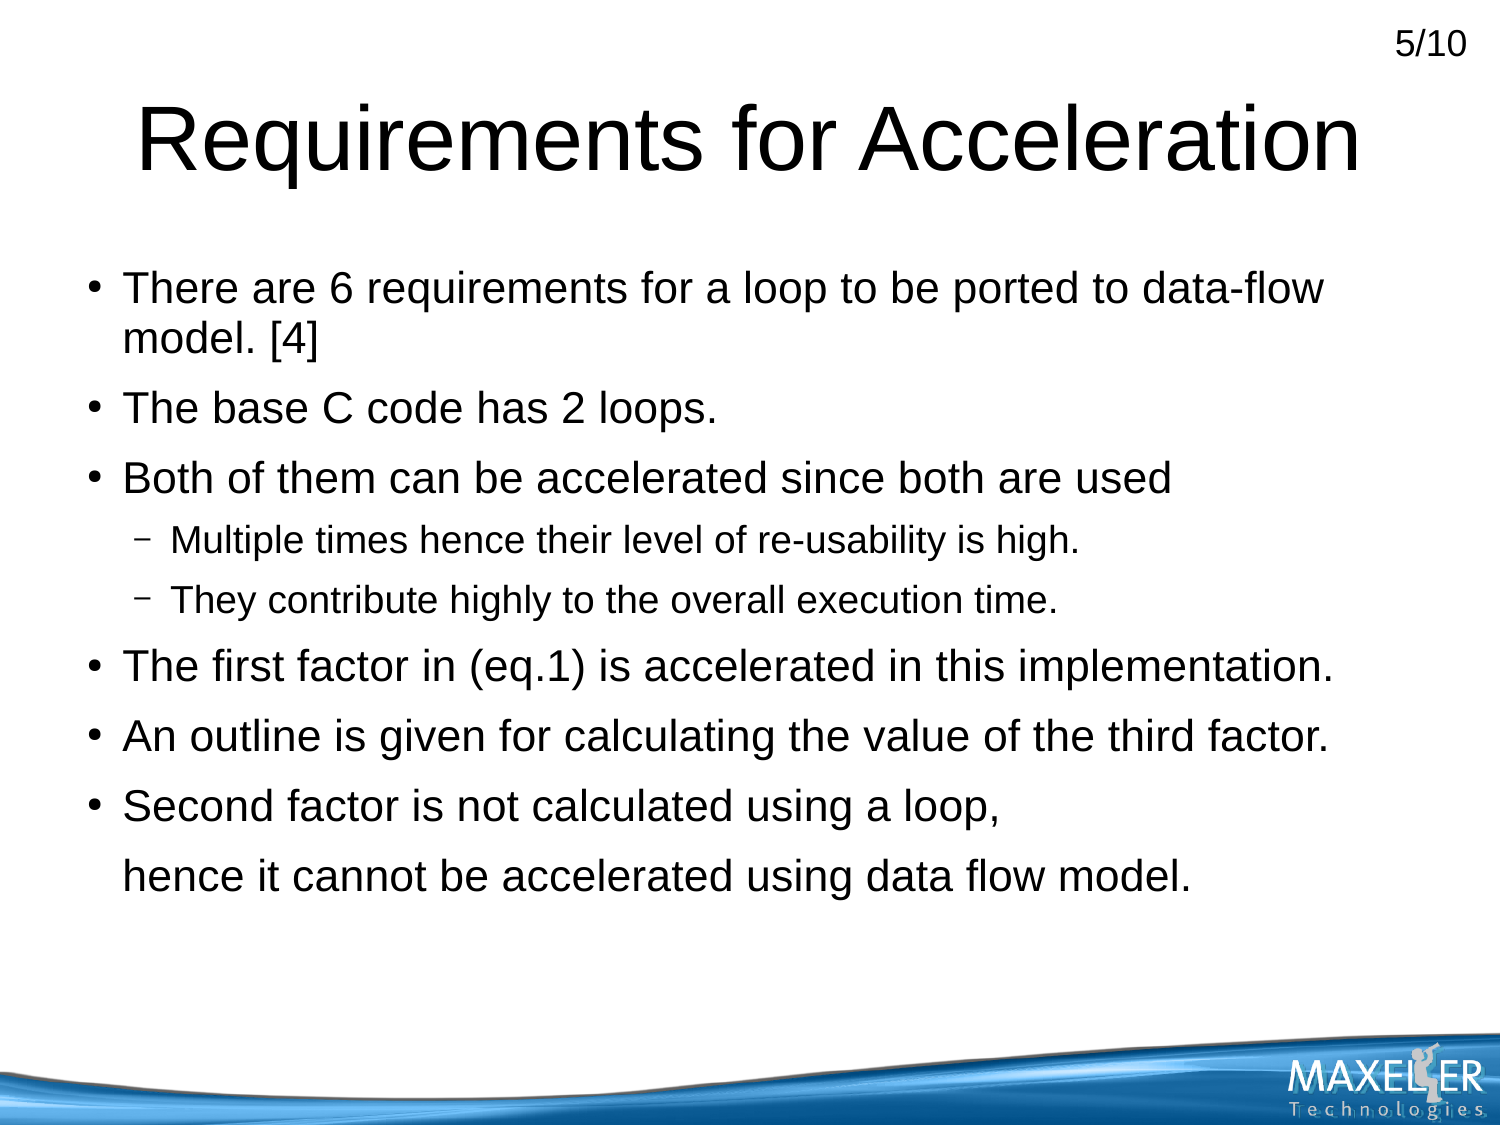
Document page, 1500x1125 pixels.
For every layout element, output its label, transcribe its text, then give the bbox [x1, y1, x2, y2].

text_box 5/10 [1380, 15, 1486, 72]
title Requirements for Acceleration [75, 44, 1425, 233]
list There are 6 requirements for a loop to be ported to data-flow model. [4] The base C code has 2 loops. Both of them can be accelerated since both are used Multiple times hence their level of re-usability is high. They contribute highly to the overall execution time. The first factor in (eq.1) is accelerated in this implementation. An outline is given for calculating the value of the third factor. Second factor is not calculated using a loop, hence it cannot be accelerated using data flow model. [75, 263, 1425, 916]
picture [0, 1023, 1500, 1125]
